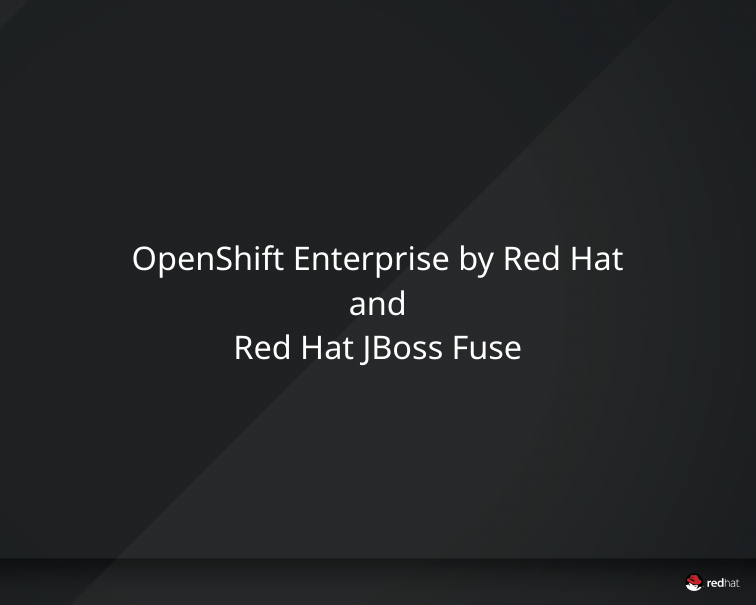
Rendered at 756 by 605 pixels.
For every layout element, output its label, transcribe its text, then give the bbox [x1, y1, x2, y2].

subtitle OpenShift Enterprise by Red Hat and Red Hat JBoss Fuse [0, 0, 756, 605]
